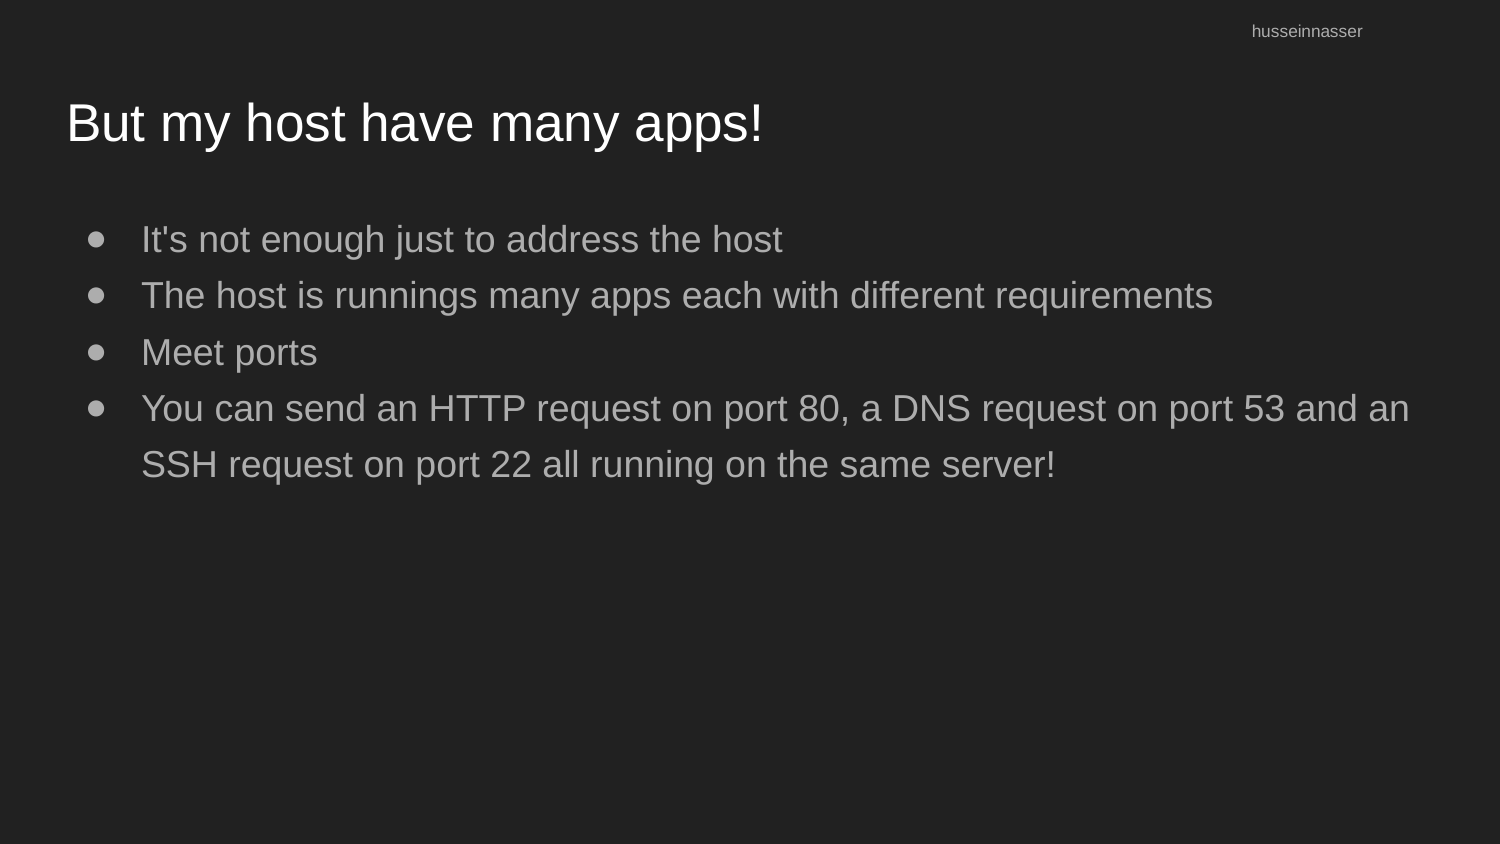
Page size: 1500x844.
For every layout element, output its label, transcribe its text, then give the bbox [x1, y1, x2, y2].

title But my host have many apps! [51, 72, 1449, 167]
subtitle husseinnasser [1236, 11, 1492, 53]
list It's not enough just to address the host The host is runnings many apps each with different requirements Meet ports You can send an HTTP request on port 80, a DNS request on port 53 and an SSH request on port 22 all running on the same server! [51, 189, 1449, 734]
